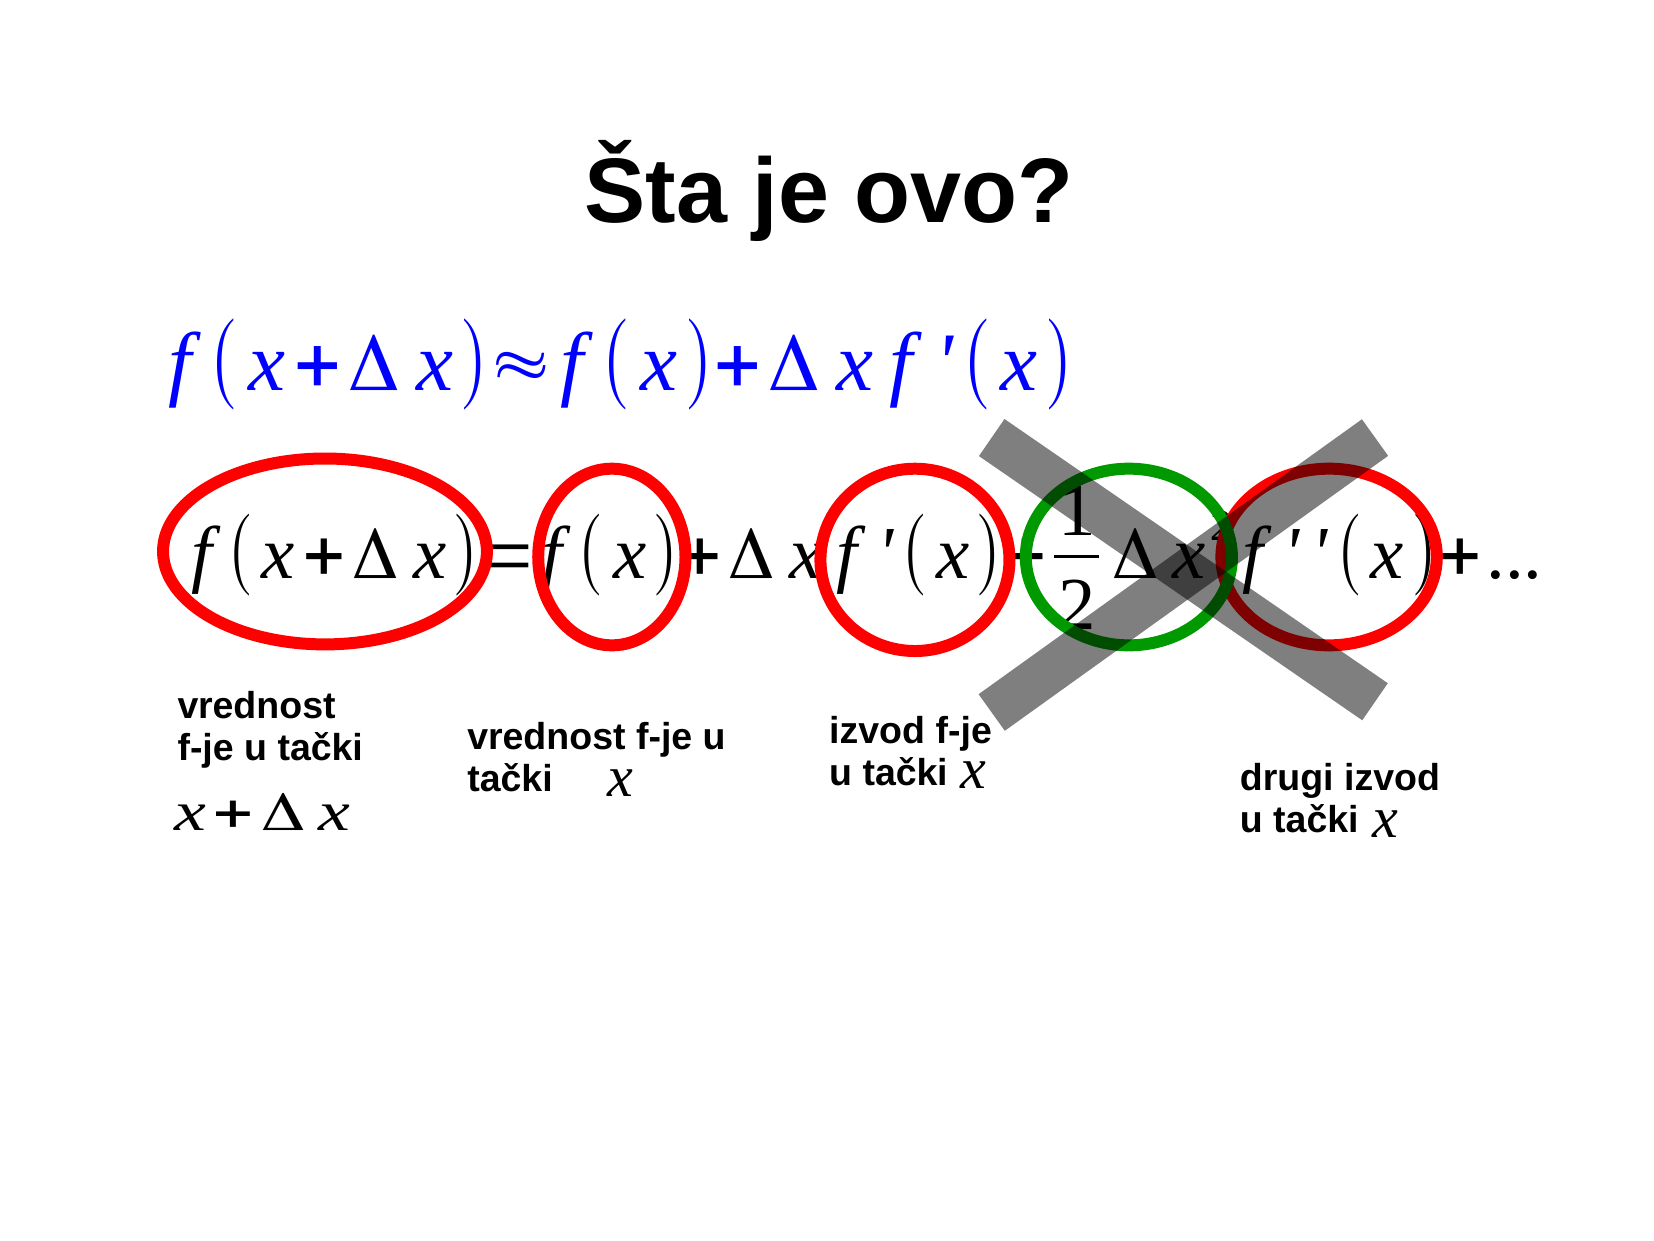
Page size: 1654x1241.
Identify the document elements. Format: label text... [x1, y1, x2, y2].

text_box vrednost f-je u tački [452, 708, 743, 835]
text_box drugi izvod u tački [1225, 748, 1462, 849]
chart [159, 314, 1079, 415]
chart [1363, 785, 1407, 850]
chart [641, 468, 879, 646]
chart [181, 468, 231, 499]
chart [1032, 475, 1220, 639]
chart [827, 475, 1003, 645]
chart [380, 468, 583, 646]
chart [951, 468, 1089, 646]
text_box vrednost f-je u tački [162, 677, 407, 792]
chart [162, 780, 362, 843]
chart [181, 468, 480, 638]
chart [1169, 600, 1288, 646]
text_box izvod f-je u tački [814, 701, 1025, 815]
chart [1169, 468, 1288, 514]
chart [545, 475, 679, 639]
chart [1371, 468, 1548, 646]
title Šta je ovo? [85, 87, 1574, 295]
chart [951, 736, 996, 801]
chart [597, 744, 642, 809]
chart [181, 604, 270, 646]
chart [1234, 475, 1430, 639]
